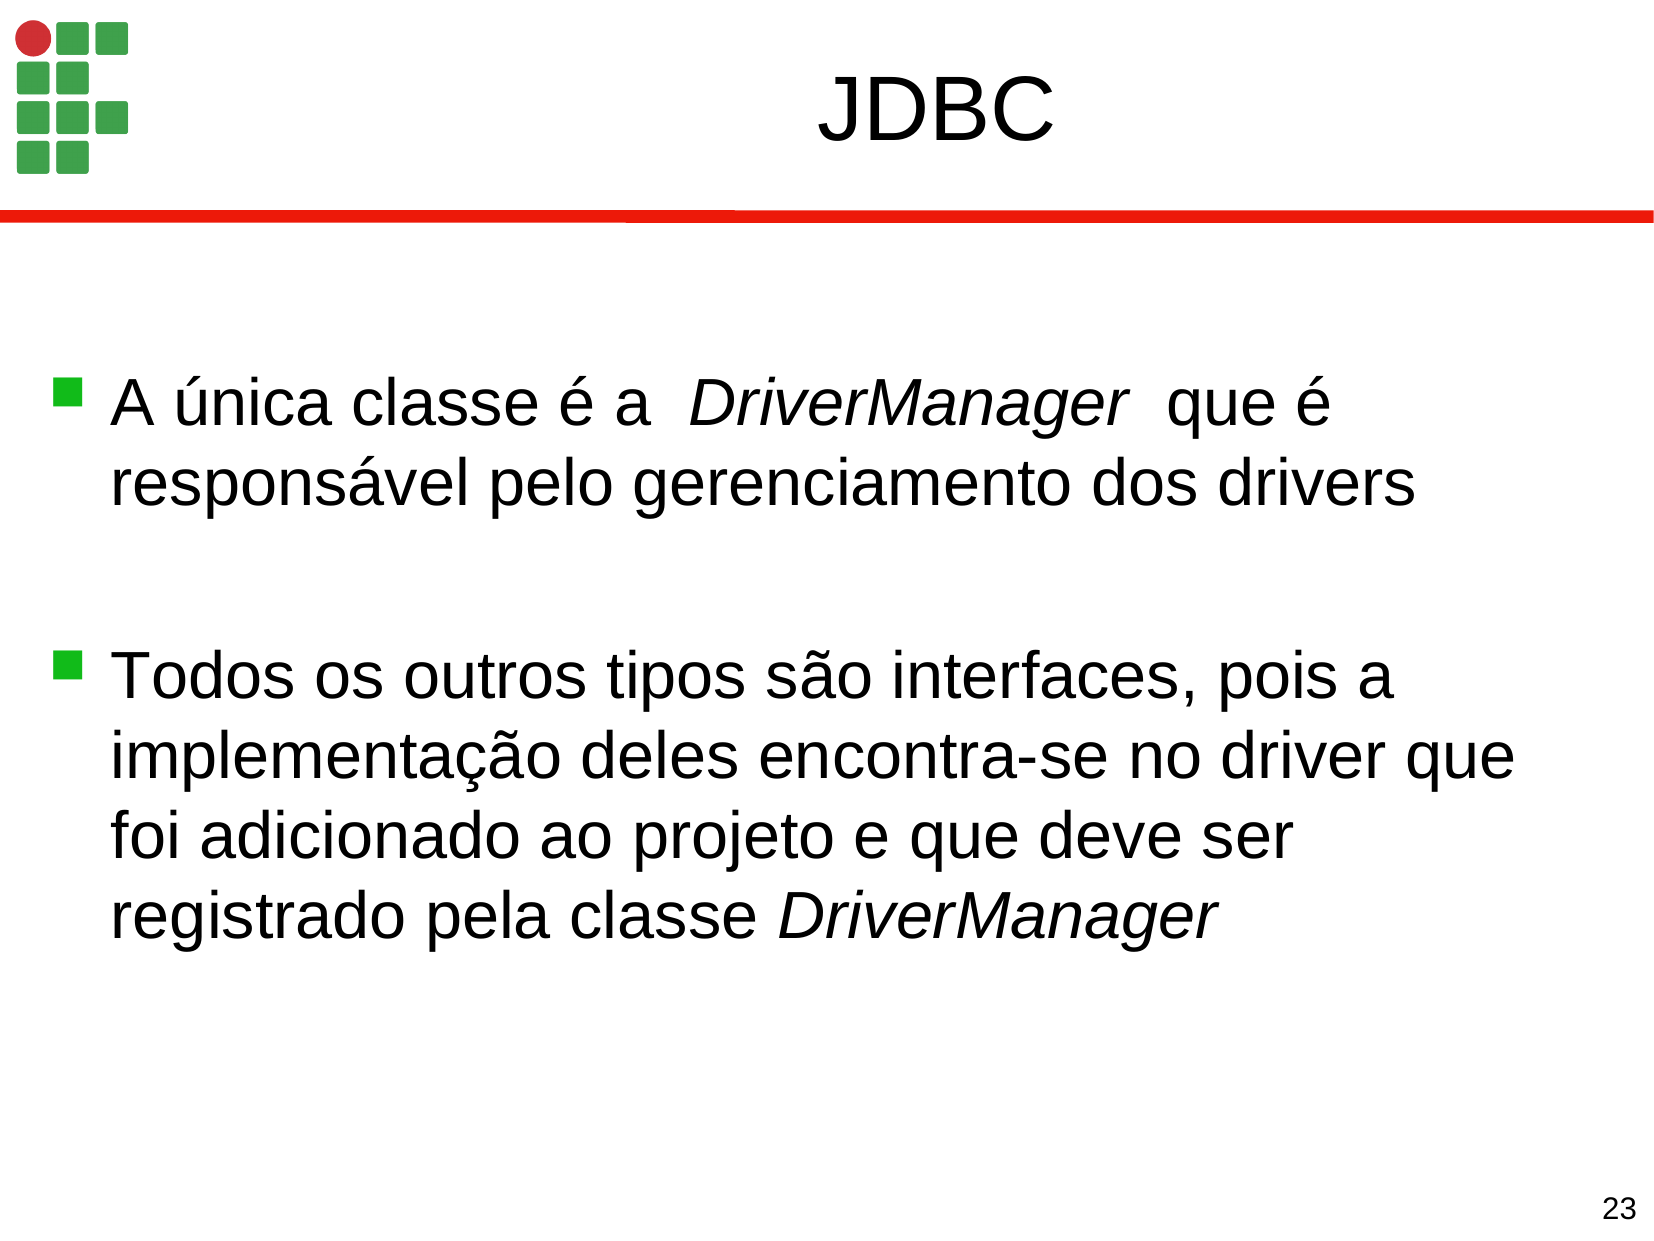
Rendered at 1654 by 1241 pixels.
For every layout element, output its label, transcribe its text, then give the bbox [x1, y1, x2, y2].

text_box JDBC [253, 0, 1622, 207]
text_box A única classe é a DriverManager que é responsável pelo gerenciamento dos drivers Todos os outros tipos são interfaces, pois a implementação deles encontra-se no driver que foi adicionado ao projeto e que deve ser registrado pela classe DriverManager [32, 253, 1622, 1205]
text_box <number> [1185, 1179, 1654, 1220]
picture [14, 16, 130, 178]
